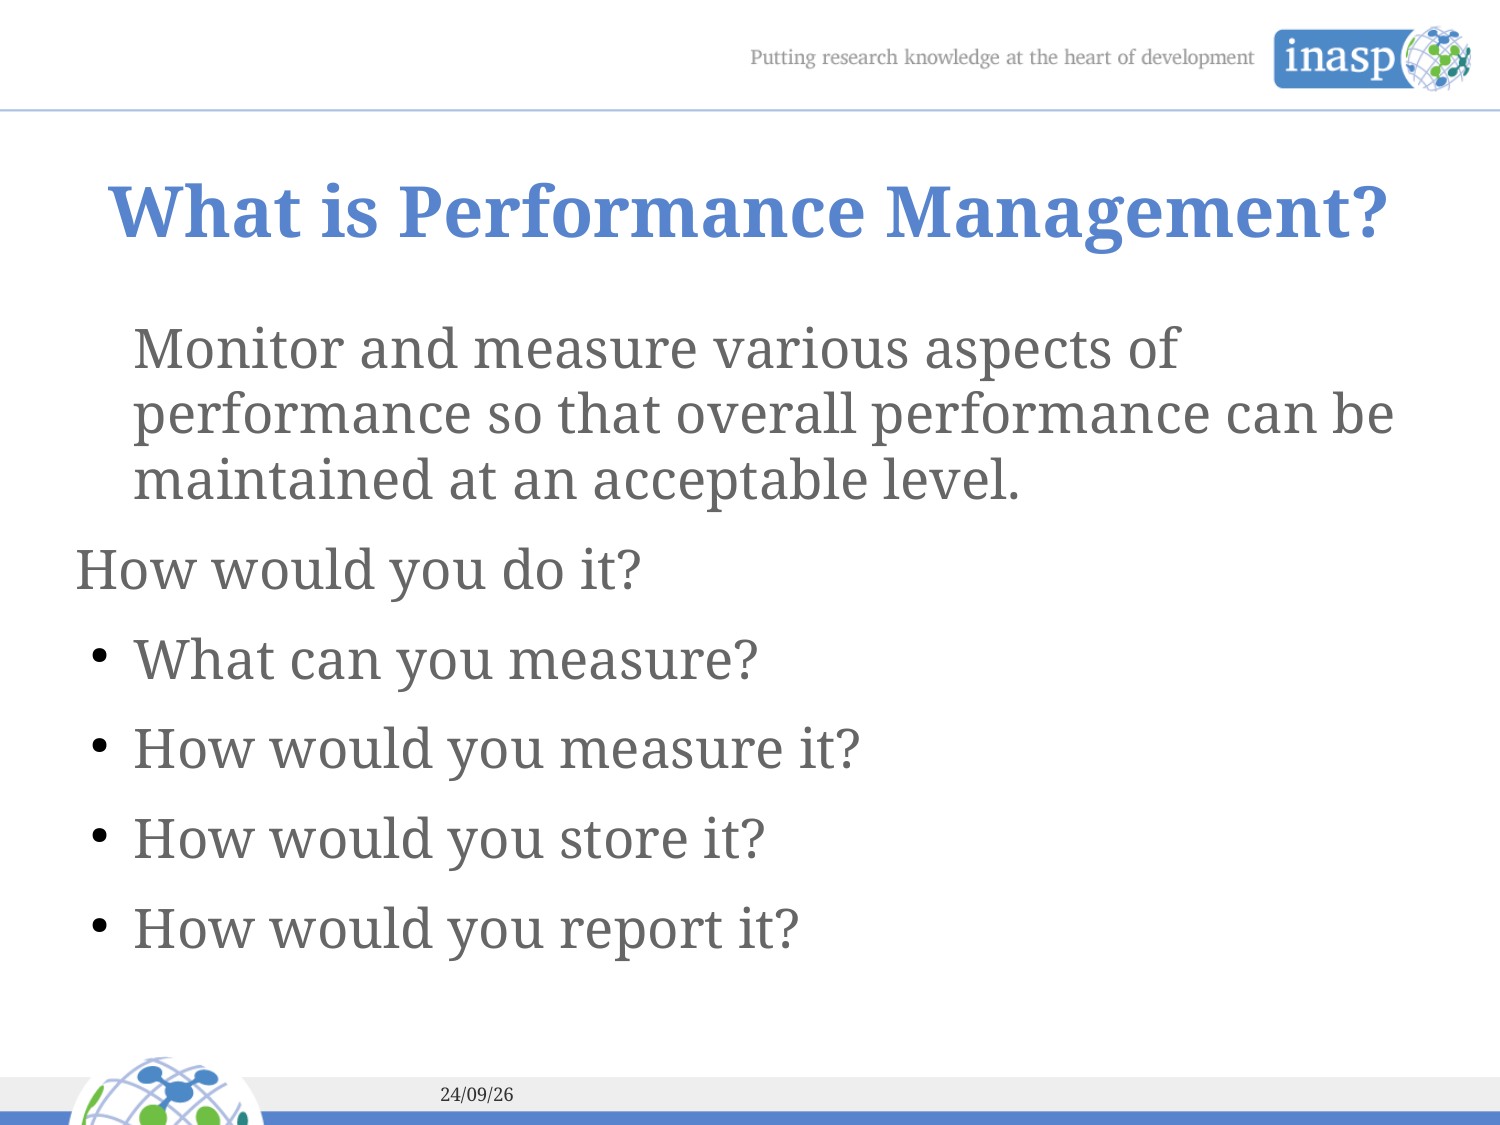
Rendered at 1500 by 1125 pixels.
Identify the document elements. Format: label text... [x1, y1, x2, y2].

list Monitor and measure various aspects of performance so that overall performance can be maintained at an acceptable level. How would you do it? What can you measure? How would you measure it? How would you store it? How would you report it? [75, 313, 1426, 967]
picture [0, 0, 1500, 1125]
title What is Performance Management? [75, 129, 1426, 313]
